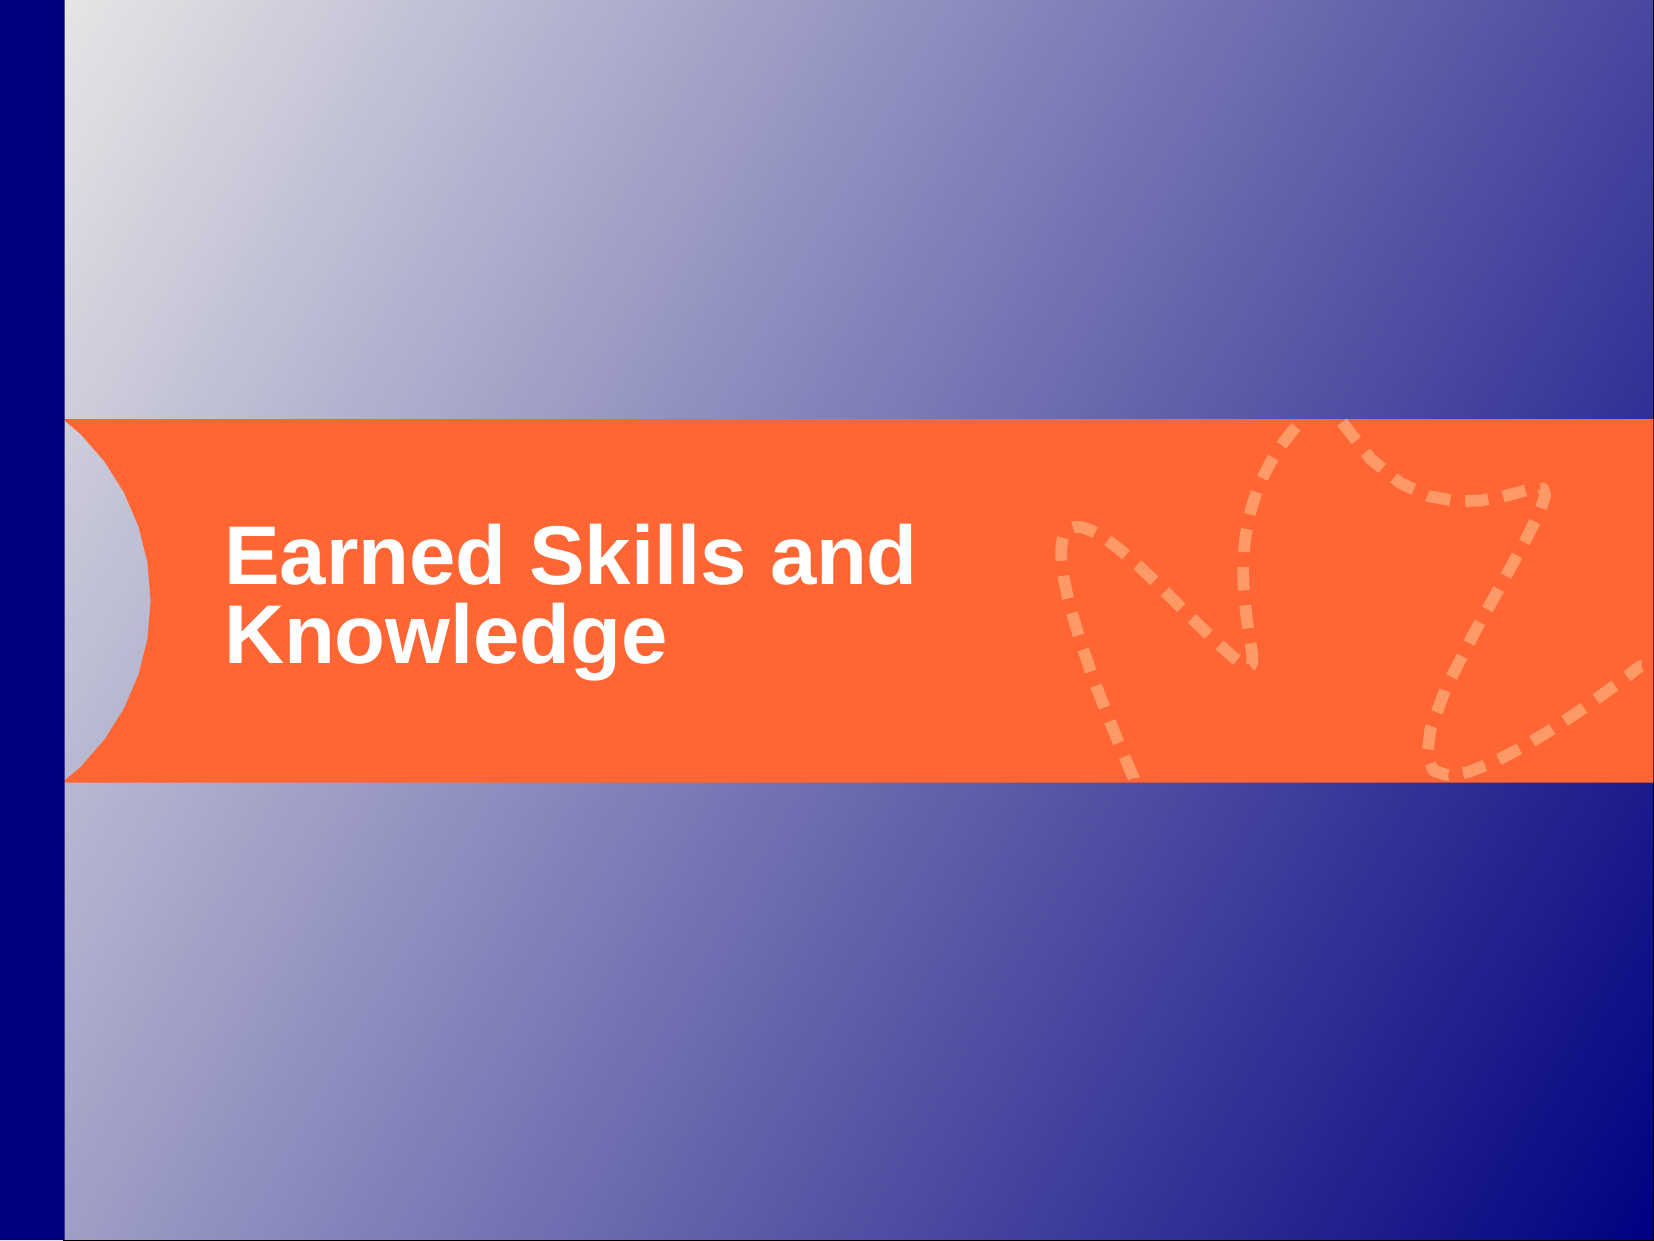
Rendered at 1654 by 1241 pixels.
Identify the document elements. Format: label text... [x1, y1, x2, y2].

title Earned Skills and Knowledge [224, 497, 1093, 704]
